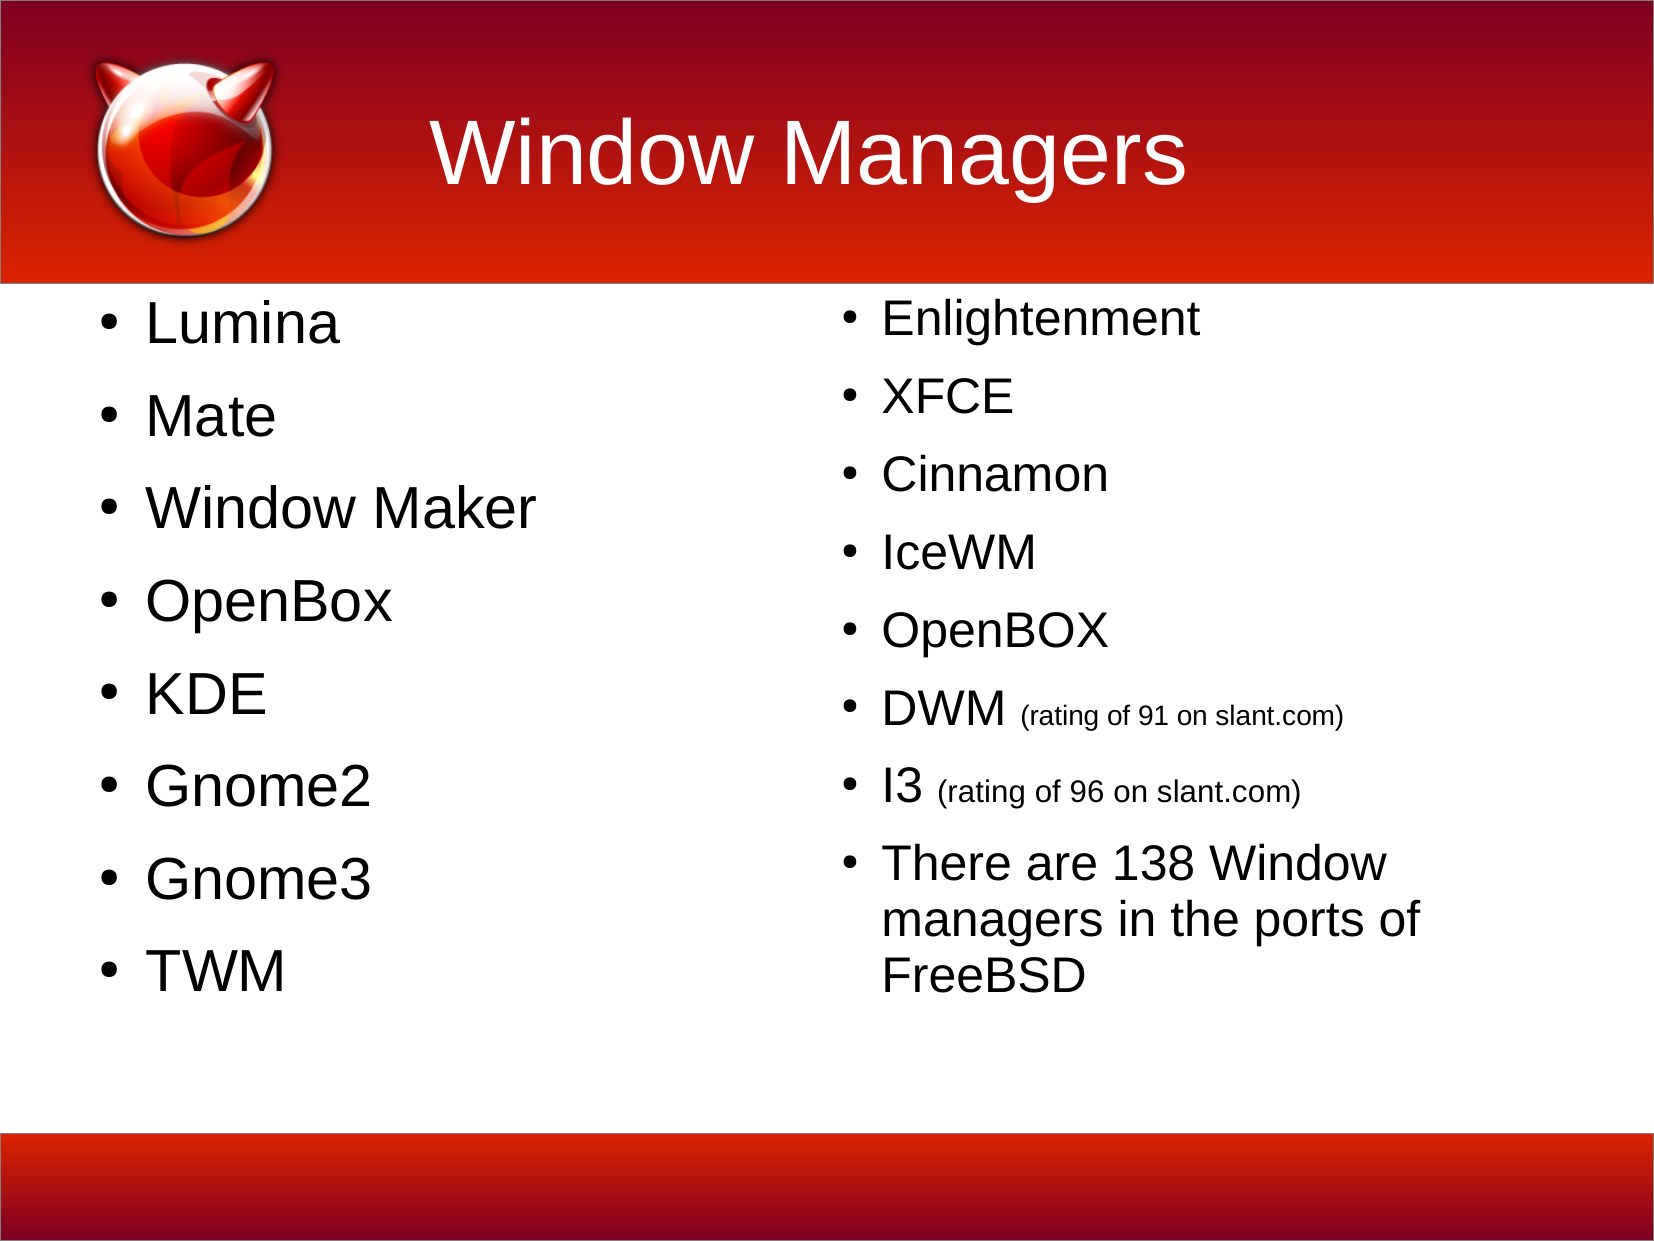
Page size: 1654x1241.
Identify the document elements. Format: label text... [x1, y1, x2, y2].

title Window Managers [82, 49, 1536, 257]
list Lumina Mate Window Maker OpenBox KDE Gnome2 Gnome3 TWM [82, 290, 793, 1010]
list Enlightenment XFCE Cinnamon IceWM OpenBOX DWM (rating of 91 on slant.com) I3 (rating of 96 on slant.com) There are 138 Window managers in the ports of FreeBSD [828, 290, 1539, 1010]
